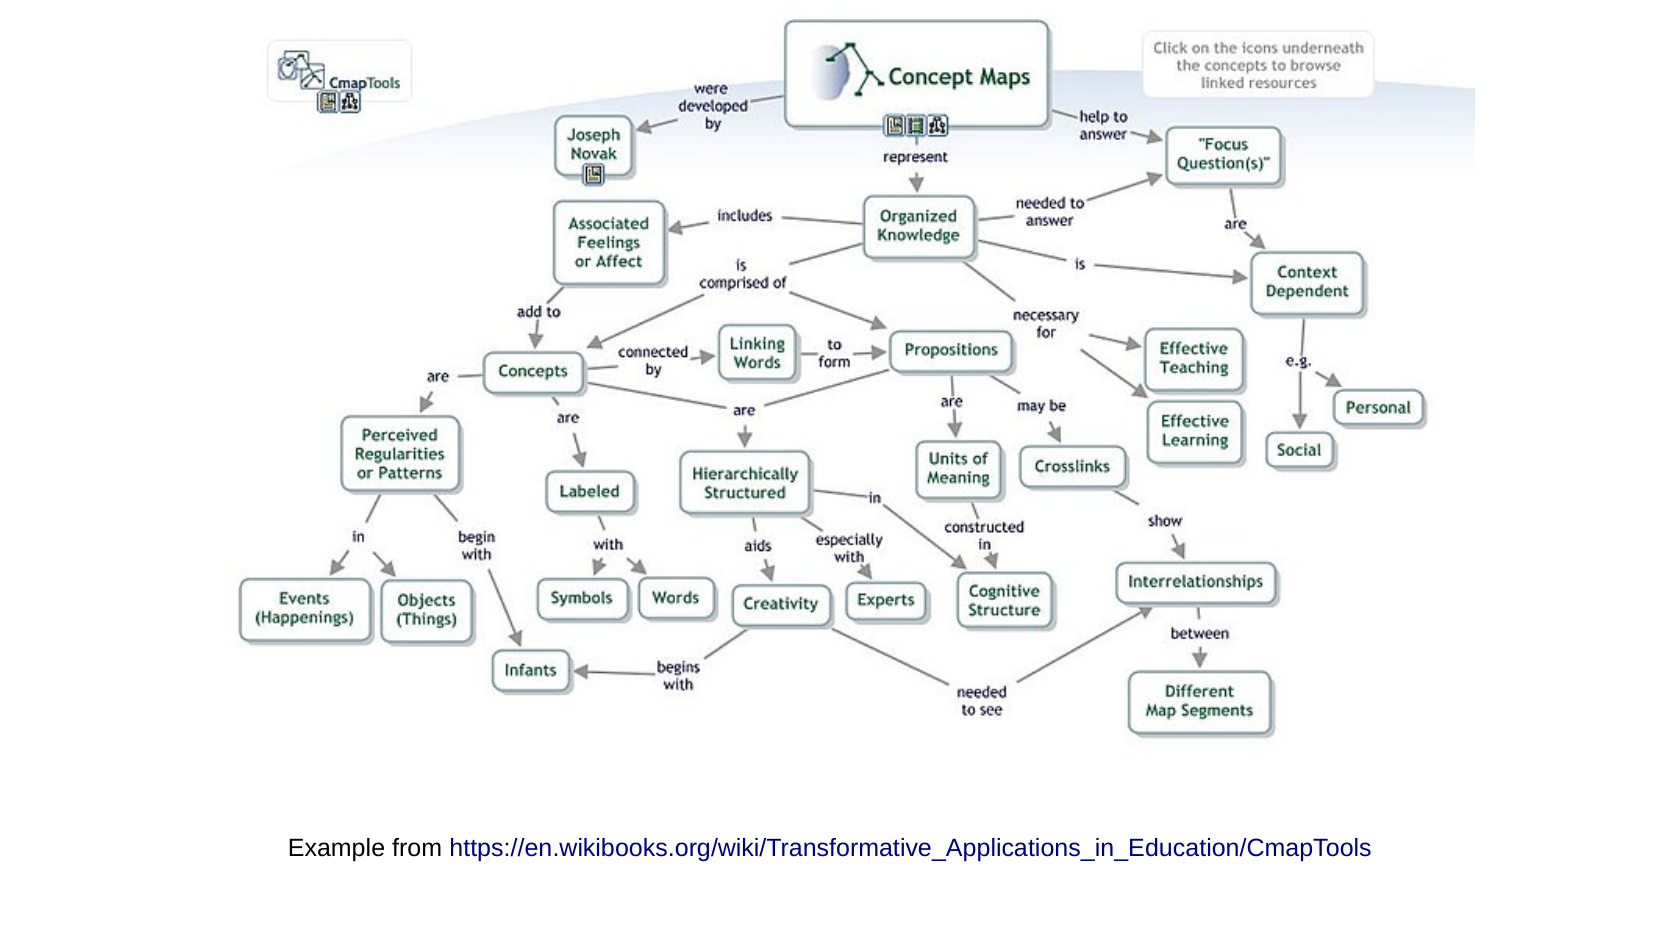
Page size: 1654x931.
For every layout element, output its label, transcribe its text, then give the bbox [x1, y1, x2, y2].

picture [225, 7, 1475, 794]
subtitle Example from https://en.wikibooks.org/wiki/Transformative_Applications_in_Education/CmapTools [86, 794, 1576, 901]
